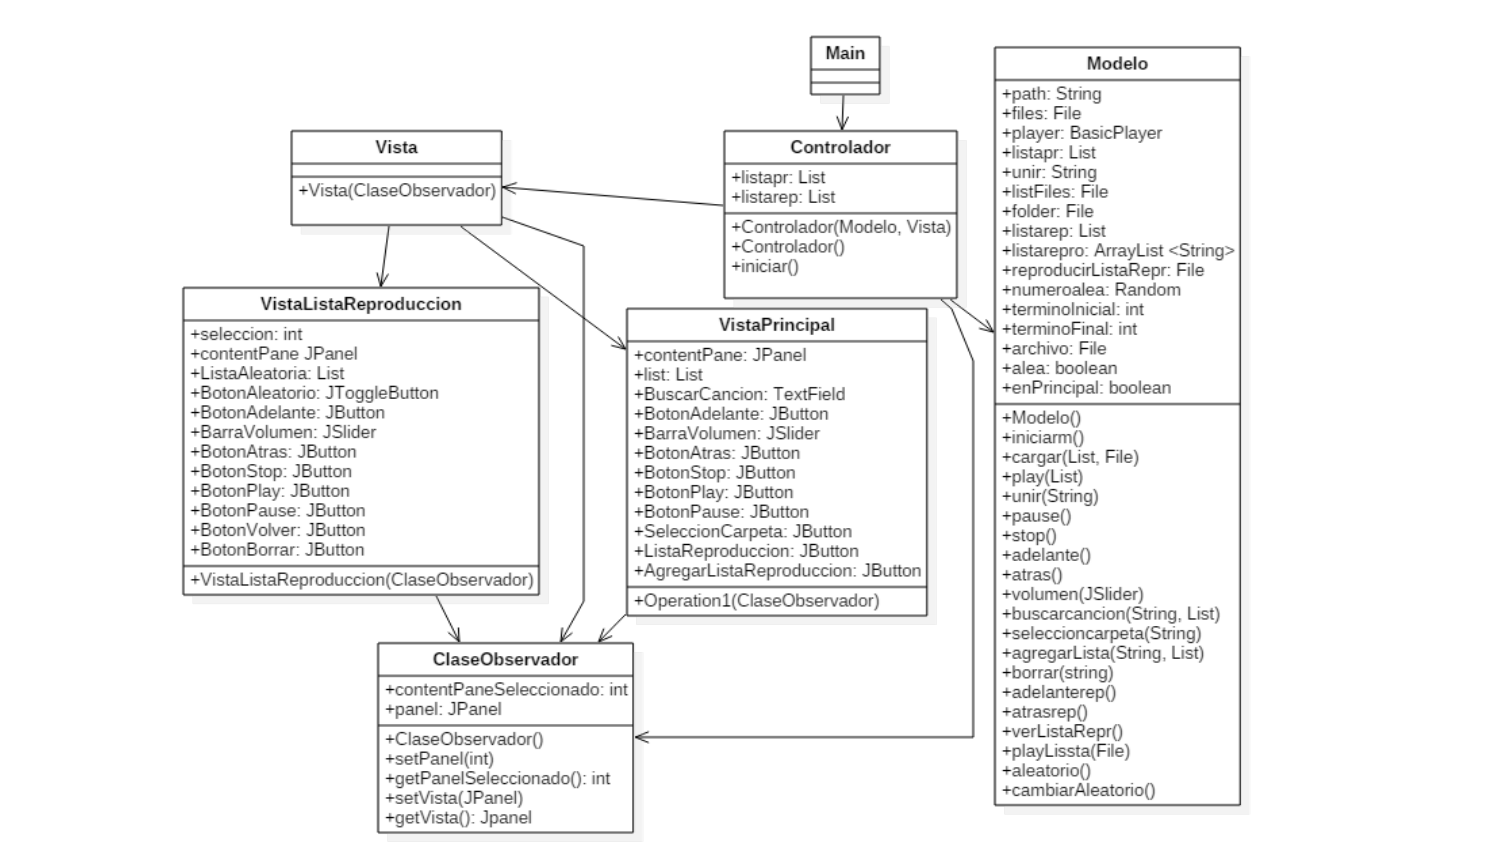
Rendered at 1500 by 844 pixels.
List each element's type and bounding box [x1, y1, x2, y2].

picture [170, 24, 1294, 844]
